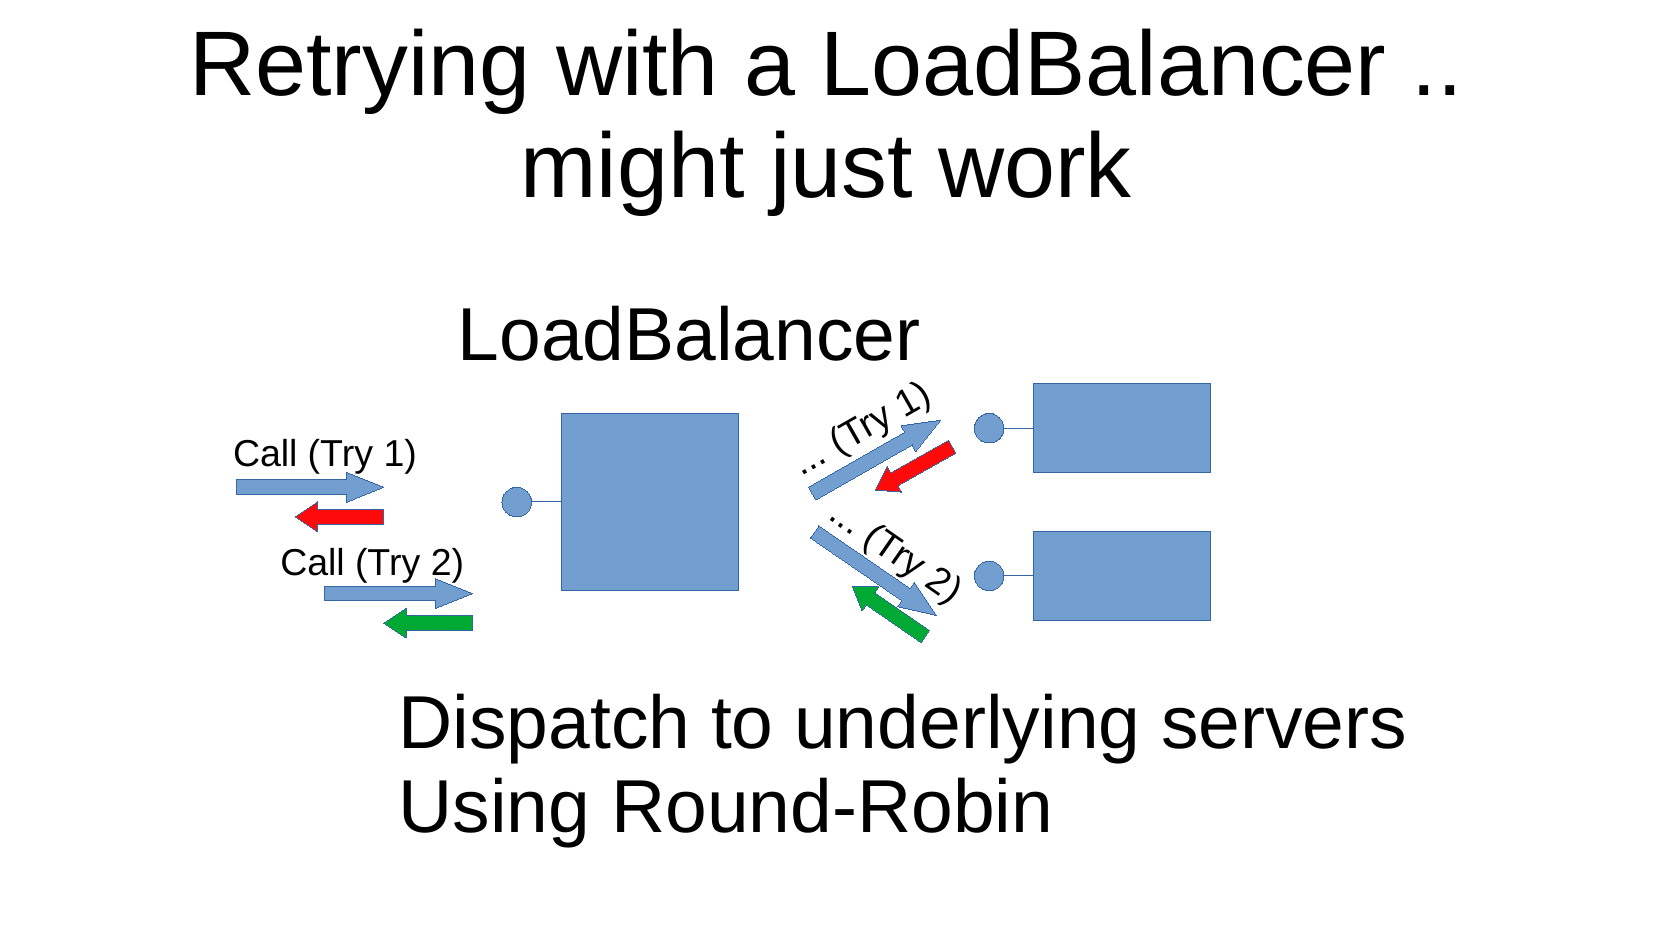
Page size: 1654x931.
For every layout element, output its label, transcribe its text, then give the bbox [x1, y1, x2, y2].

text_box [974, 413, 1004, 443]
text_box ... (Try 1) [768, 358, 954, 498]
text_box [810, 530, 937, 643]
text_box Call (Try 1) [218, 425, 432, 483]
text_box ... (Try 2) [806, 475, 988, 626]
text_box [1033, 383, 1211, 473]
text_box [875, 440, 956, 493]
text_box [295, 501, 384, 532]
text_box [975, 561, 1004, 591]
text_box [383, 608, 473, 638]
title Retrying with a LoadBalancer .. might just work [82, 12, 1571, 218]
text_box [324, 591, 473, 609]
text_box [501, 487, 532, 517]
text_box Call (Try 2) [265, 533, 480, 591]
text_box Dispatch to underlying servers Using Round-Robin [383, 673, 1423, 857]
text_box [810, 420, 941, 500]
text_box [236, 483, 384, 503]
text_box [561, 413, 739, 591]
text_box [1033, 531, 1211, 621]
text_box LoadBalancer [442, 285, 936, 384]
